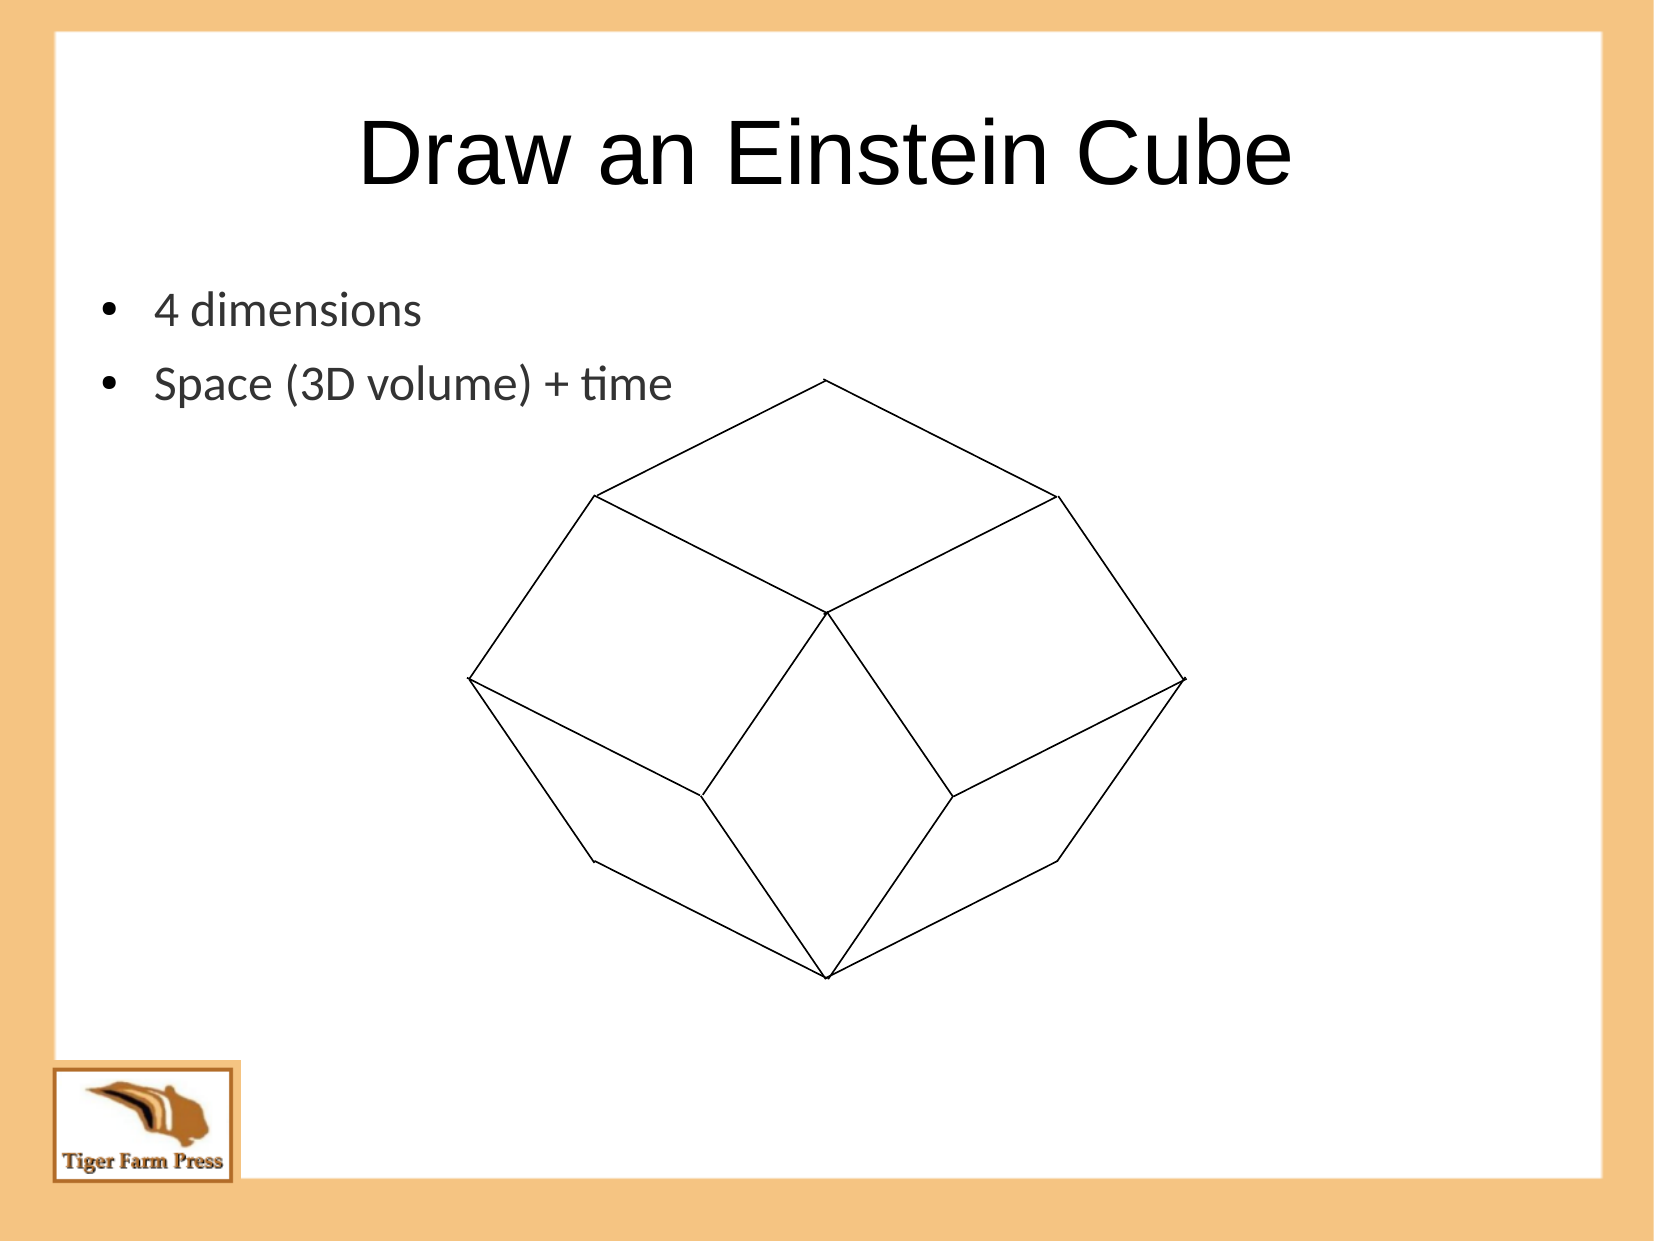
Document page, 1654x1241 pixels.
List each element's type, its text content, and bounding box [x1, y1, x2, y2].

list 4 dimensions Space (3D volume) + time [82, 290, 1571, 1109]
title Draw an Einstein Cube [82, 49, 1571, 257]
picture [0, 0, 1654, 1241]
